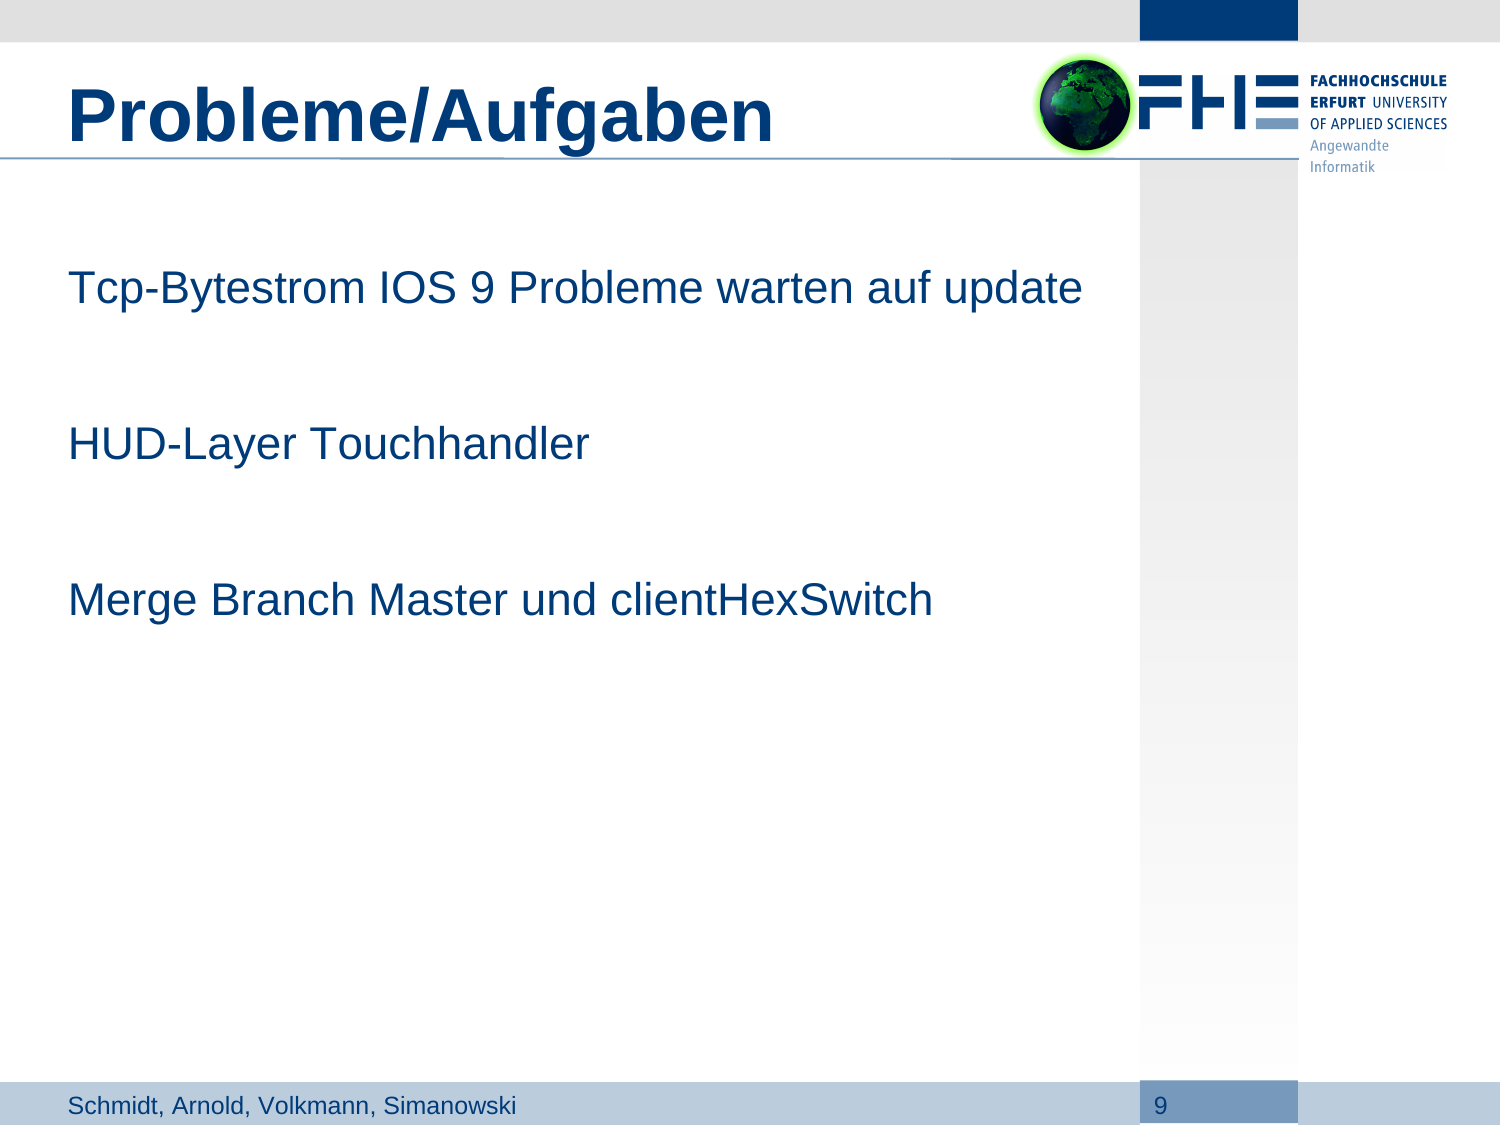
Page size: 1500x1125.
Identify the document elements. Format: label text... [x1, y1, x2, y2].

list Tcp-Bytestrom IOS 9 Probleme warten auf update HUD-Layer Touchhandler Merge Branch Master und clientHexSwitch [53, 172, 1500, 1083]
title Probleme/Aufgaben [53, 58, 1140, 142]
picture [1030, 75, 1447, 172]
picture [1030, 50, 1140, 58]
